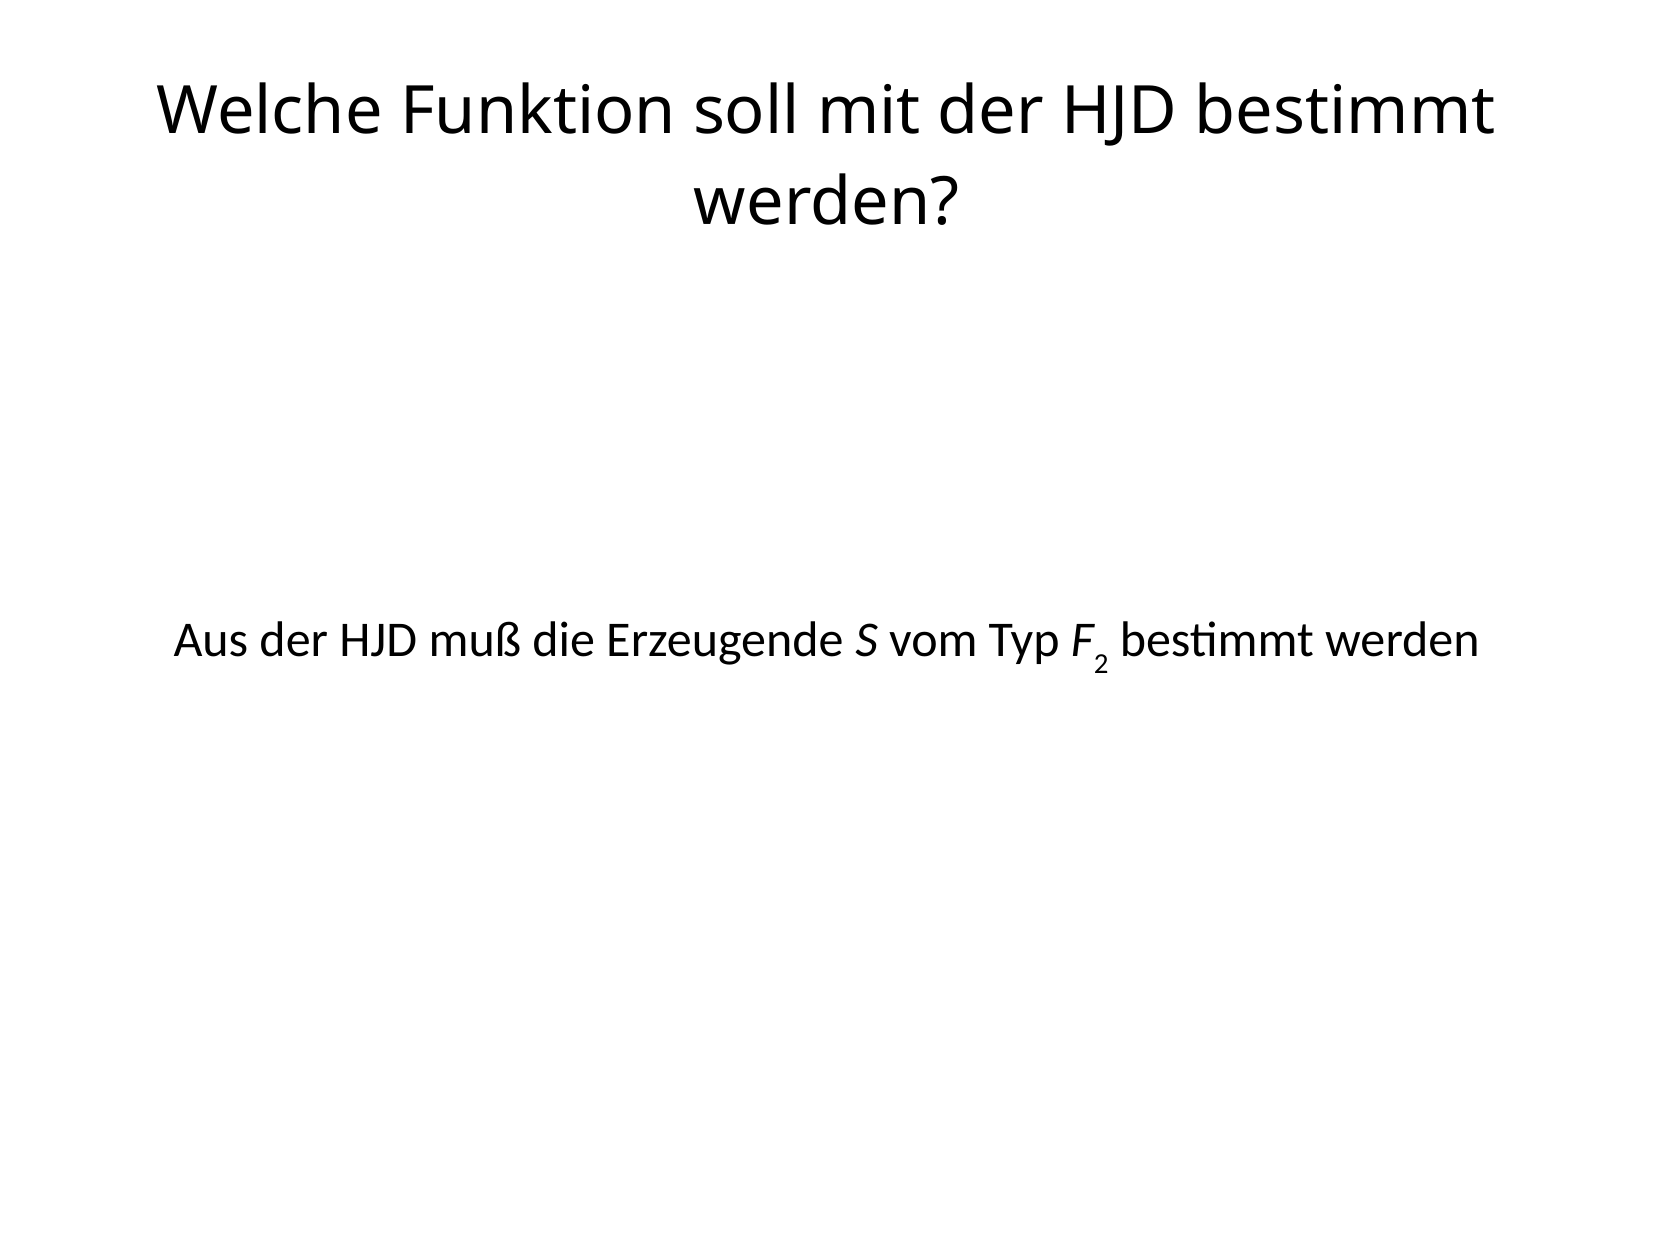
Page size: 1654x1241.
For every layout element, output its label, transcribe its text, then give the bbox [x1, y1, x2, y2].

subtitle Aus der HJD muß die Erzeugende S vom Typ F2 bestimmt werden [82, 290, 1571, 1010]
title Welche Funktion soll mit der HJD bestimmt werden? [82, 49, 1571, 257]
